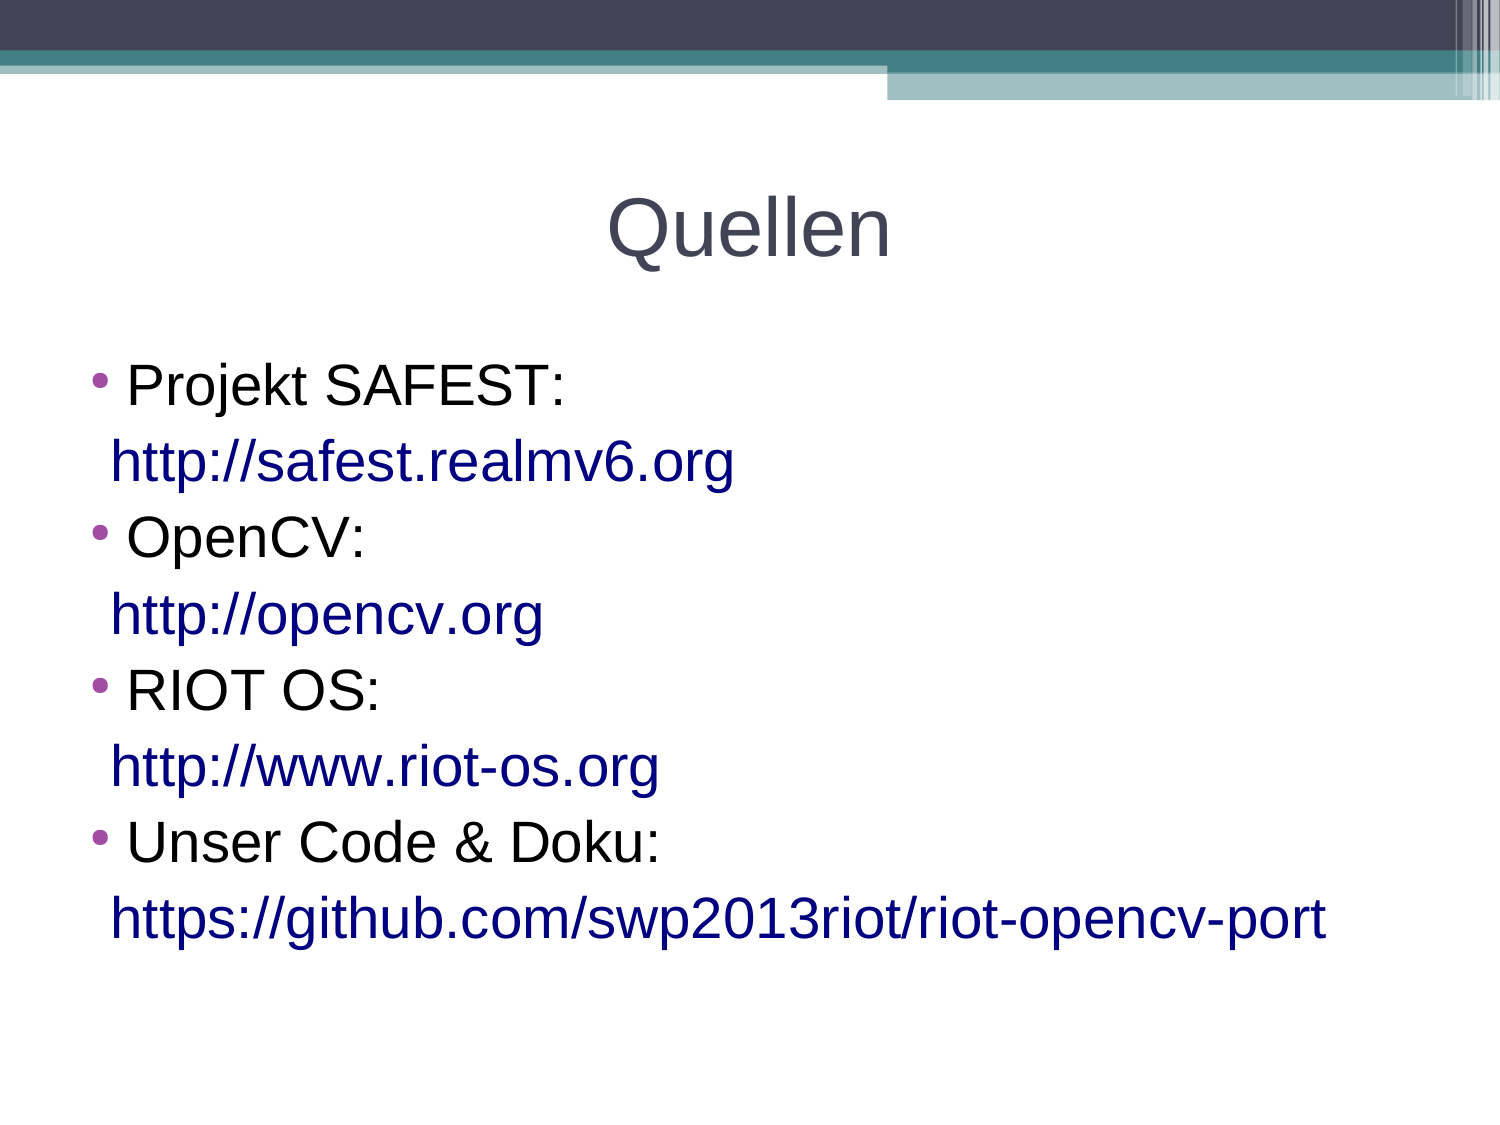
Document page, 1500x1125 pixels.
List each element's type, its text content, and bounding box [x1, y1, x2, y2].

title Quellen [75, 115, 1426, 331]
list Projekt SAFEST: http://safest.realmv6.org OpenCV: http://opencv.org RIOT OS: http://www.riot-os.org Unser Code & Doku: https://github.com/swp2013riot/riot-opencv-port [75, 339, 1426, 993]
